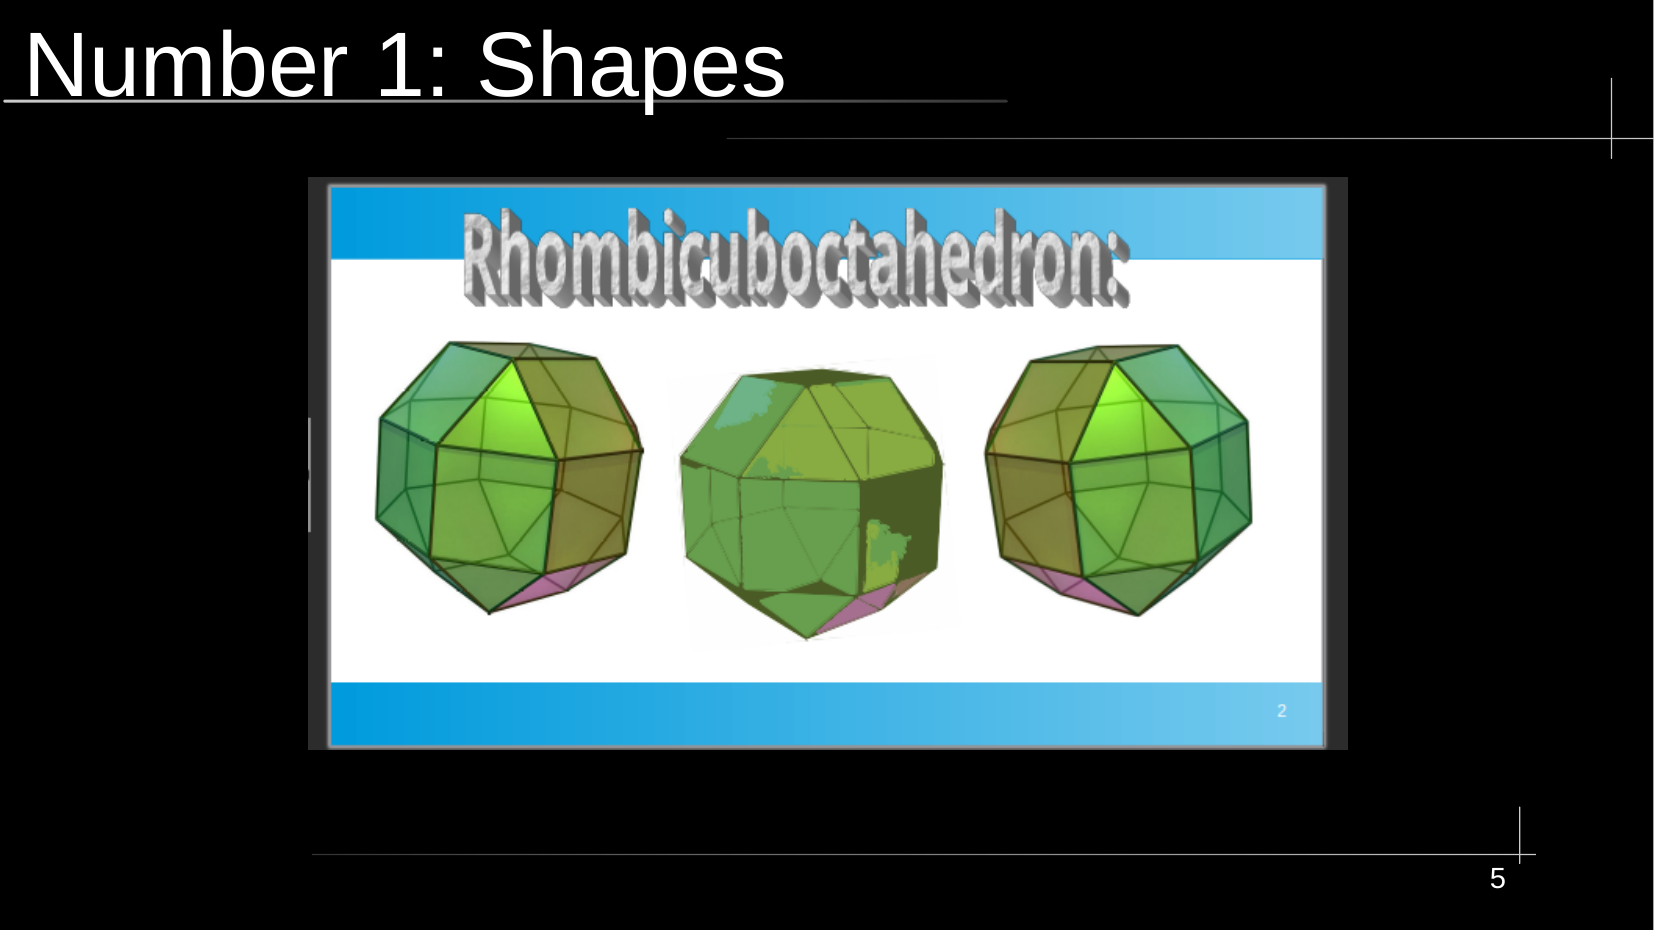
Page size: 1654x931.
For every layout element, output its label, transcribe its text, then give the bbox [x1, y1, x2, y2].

title Number 1: Shapes [23, 11, 1589, 119]
picture [308, 177, 1348, 750]
